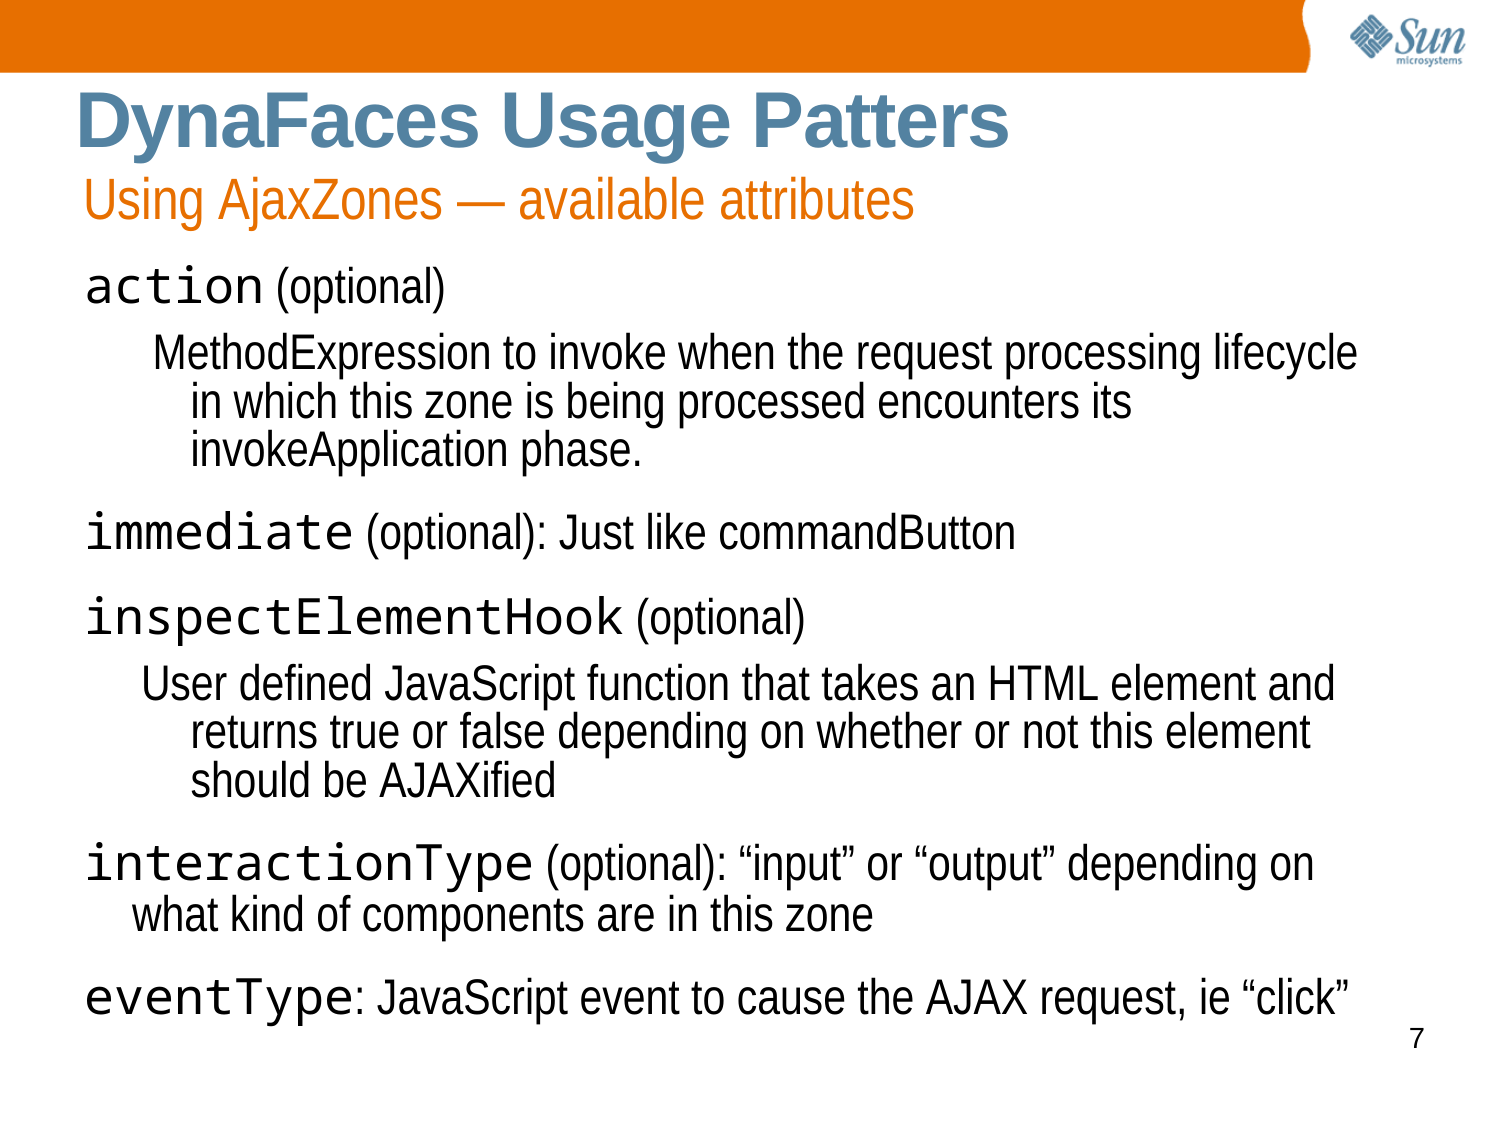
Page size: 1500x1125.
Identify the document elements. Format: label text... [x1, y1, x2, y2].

list action (optional) MethodExpression to invoke when the request processing lifecycle in which this zone is being processed encounters its invokeApplication phase. immediate (optional): Just like commandButton inspectElementHook (optional) User defined JavaScript function that takes an HTML element and returns true or false depending on whether or not this element should be AJAXified interactionType (optional): “input” or “output” depending on what kind of components are in this zone eventType: JavaScript event to cause the AJAX request, ie “click” [64, 257, 1402, 1088]
title DynaFaces Usage Patters [75, 83, 1437, 188]
picture [0, 0, 1500, 75]
text_box Using AjaxZones — available attributes [83, 174, 1351, 242]
